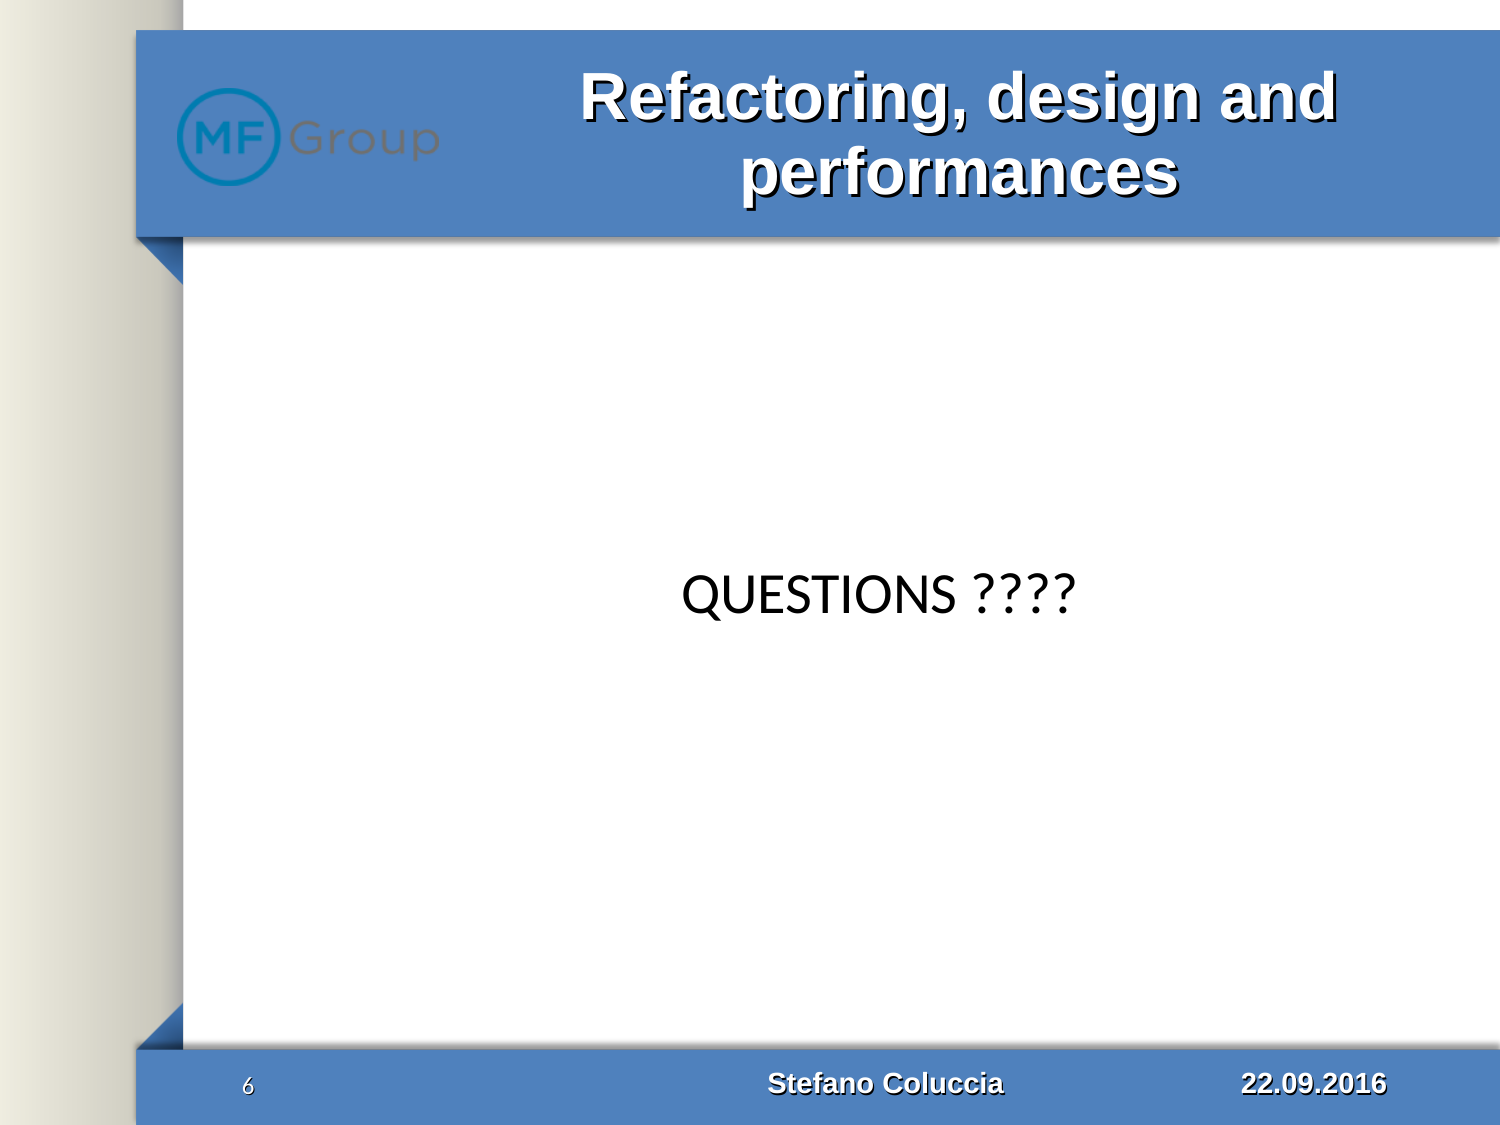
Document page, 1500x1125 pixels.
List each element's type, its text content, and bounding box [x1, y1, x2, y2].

list QUESTIONS ???? [236, 265, 1453, 1009]
title Stefano Coluccia [738, 1062, 1034, 1105]
title Refactoring, design and performances [472, 48, 1447, 221]
title 22.09.2016 [1151, 1062, 1477, 1105]
picture [0, 0, 1500, 1125]
